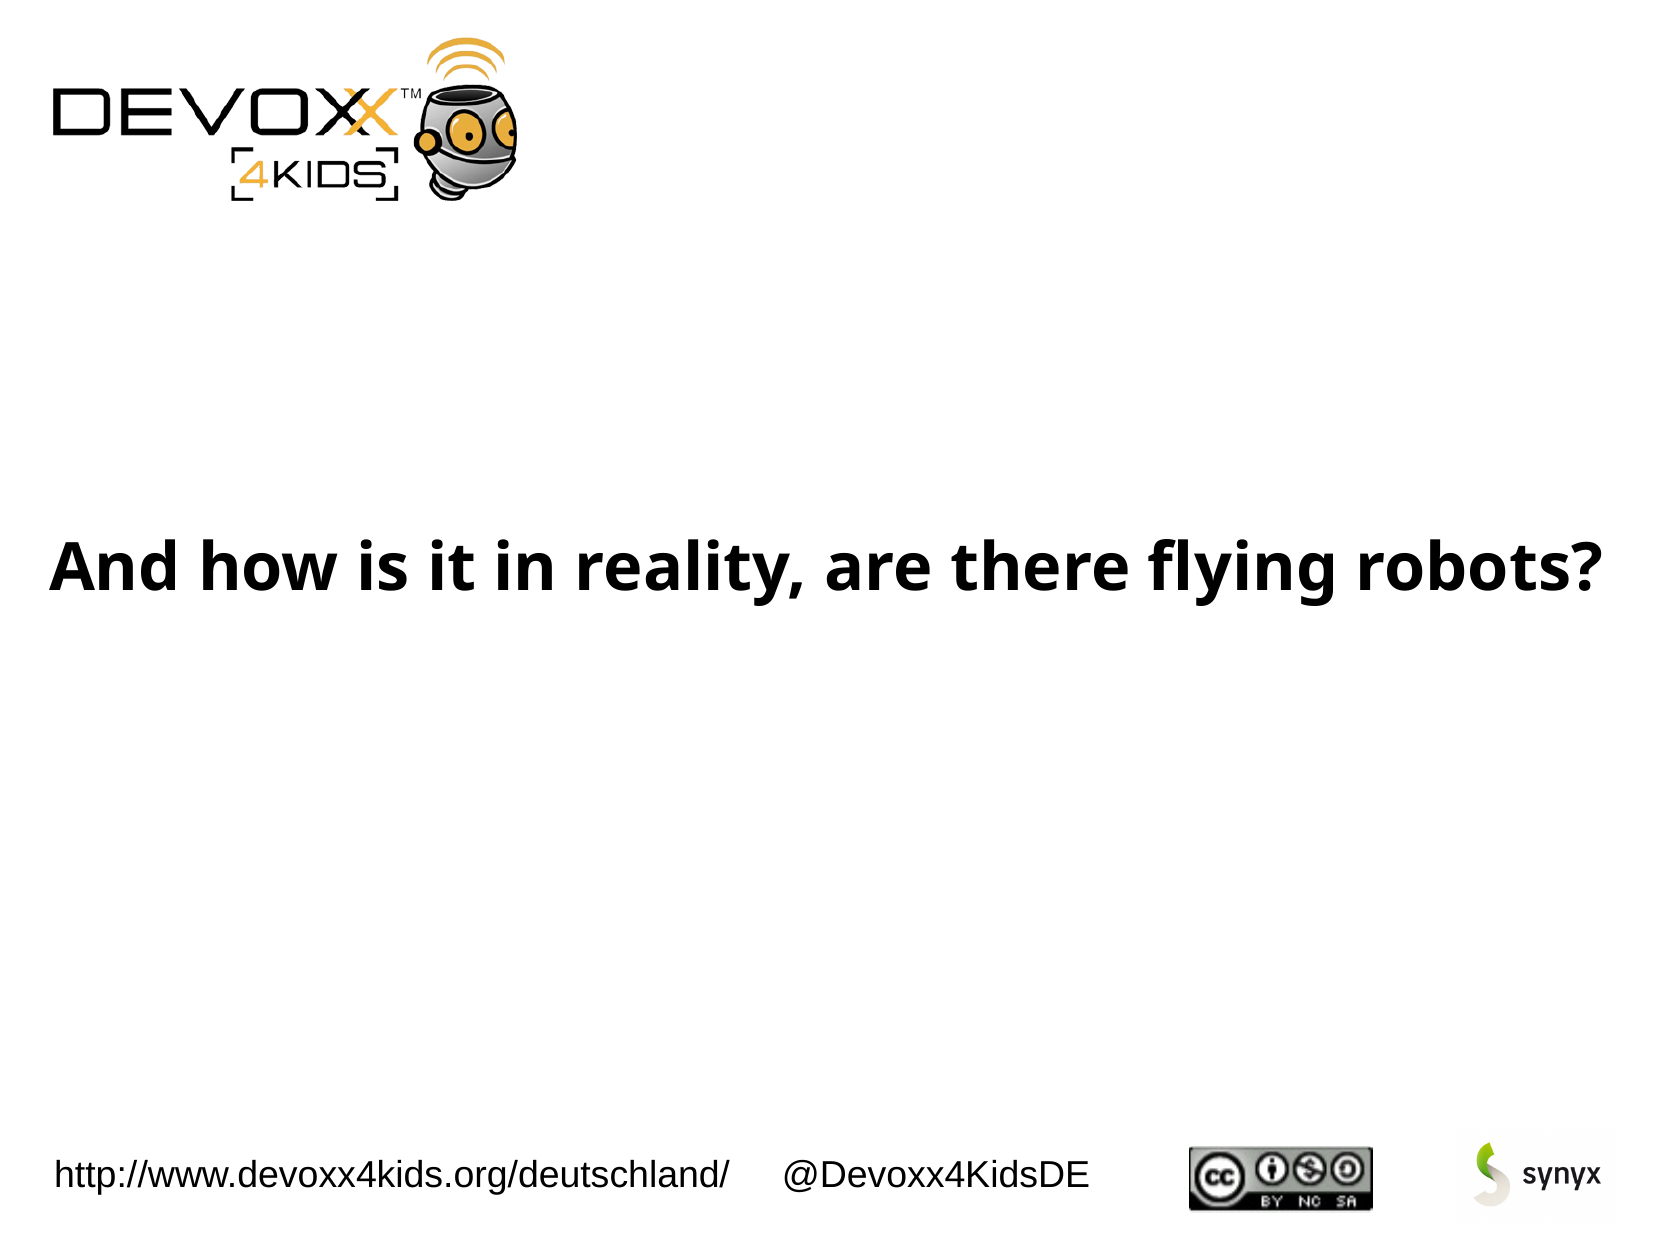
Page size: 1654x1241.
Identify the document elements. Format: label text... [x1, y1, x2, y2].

picture [1455, 1128, 1616, 1223]
text_box And how is it in reality, are there flying robots? [0, 248, 1654, 881]
picture [1189, 1146, 1373, 1213]
picture [53, 37, 517, 201]
